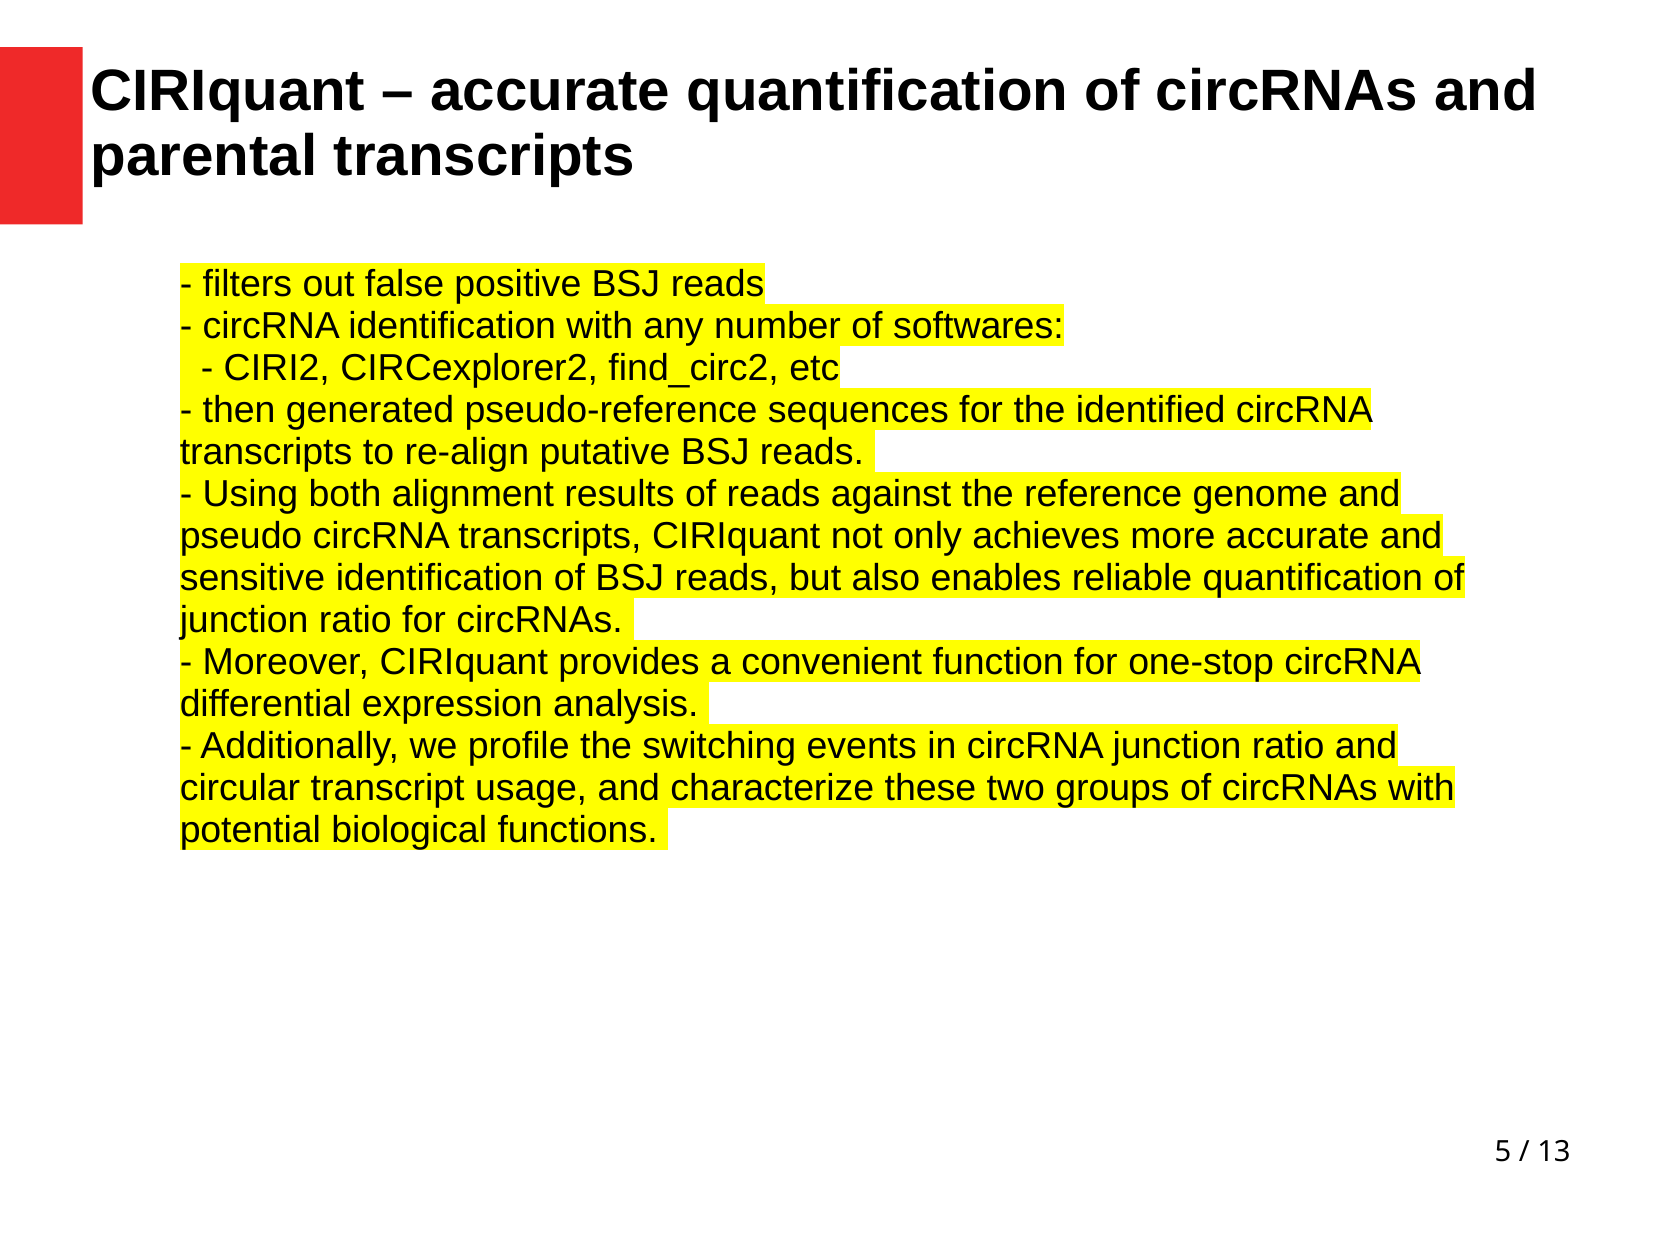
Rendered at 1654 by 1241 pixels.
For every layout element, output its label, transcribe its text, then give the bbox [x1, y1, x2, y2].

text_box - filters out false positive BSJ reads - circRNA identification with any number of softwares: - CIRI2, CIRCexplorer2, find_circ2, etc - then generated pseudo-reference sequences for the identified circRNA transcripts to re-align putative BSJ reads. - Using both alignment results of reads against the reference genome and pseudo circRNA transcripts, CIRIquant not only achieves more accurate and sensitive identification of BSJ reads, but also enables reliable quantification of junction ratio for circRNAs. - Moreover, CIRIquant provides a convenient function for one-stop circRNA differential expression analysis. - Additionally, we profile the switching events in circRNA junction ratio and circular transcript usage, and characterize these two groups of circRNAs with potential biological functions. [165, 255, 1486, 900]
text_box CIRIquant – accurate quantification of circRNAs and parental transcripts [75, 50, 1654, 196]
